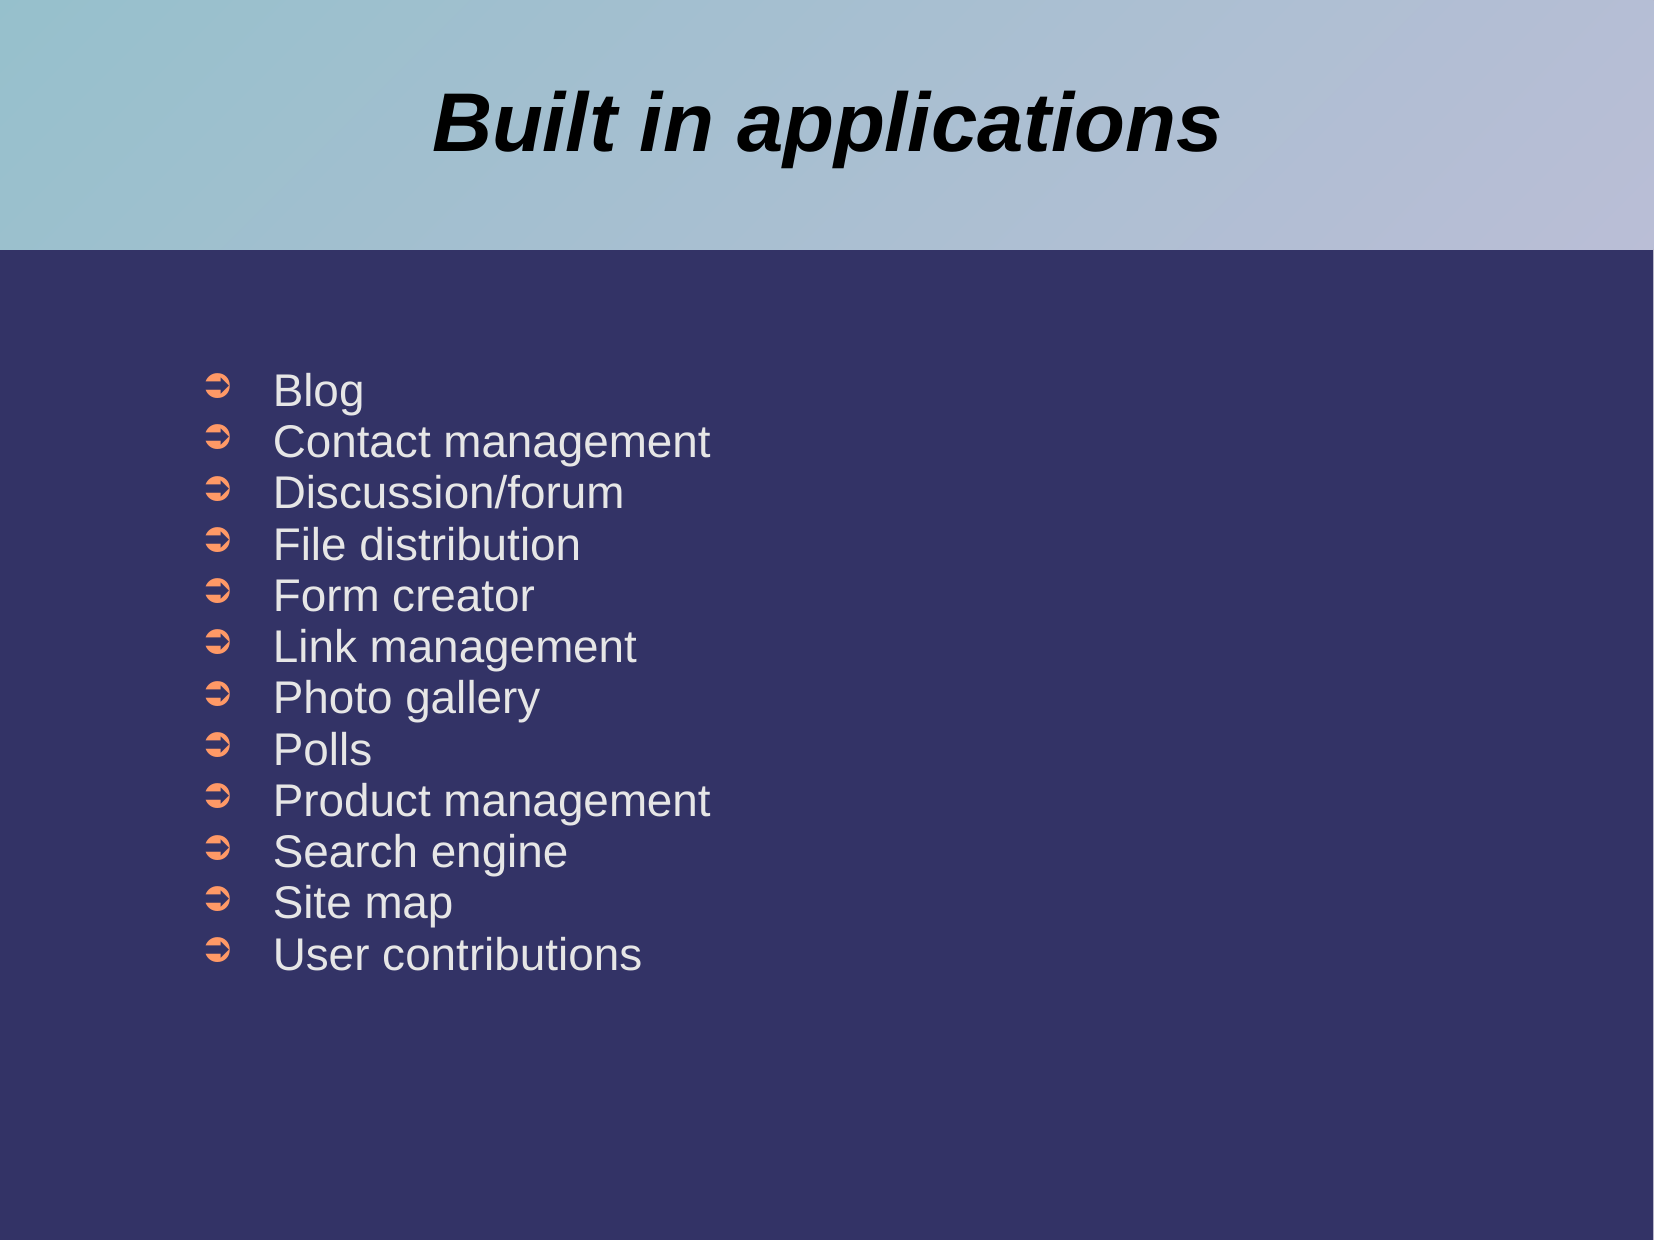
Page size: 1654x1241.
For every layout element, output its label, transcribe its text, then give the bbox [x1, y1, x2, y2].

list Blog Contact management Discussion/forum File distribution Form creator Link management Photo gallery Polls Product management Search engine Site map User contributions [178, 364, 1570, 1147]
title Built in applications [121, 19, 1534, 227]
